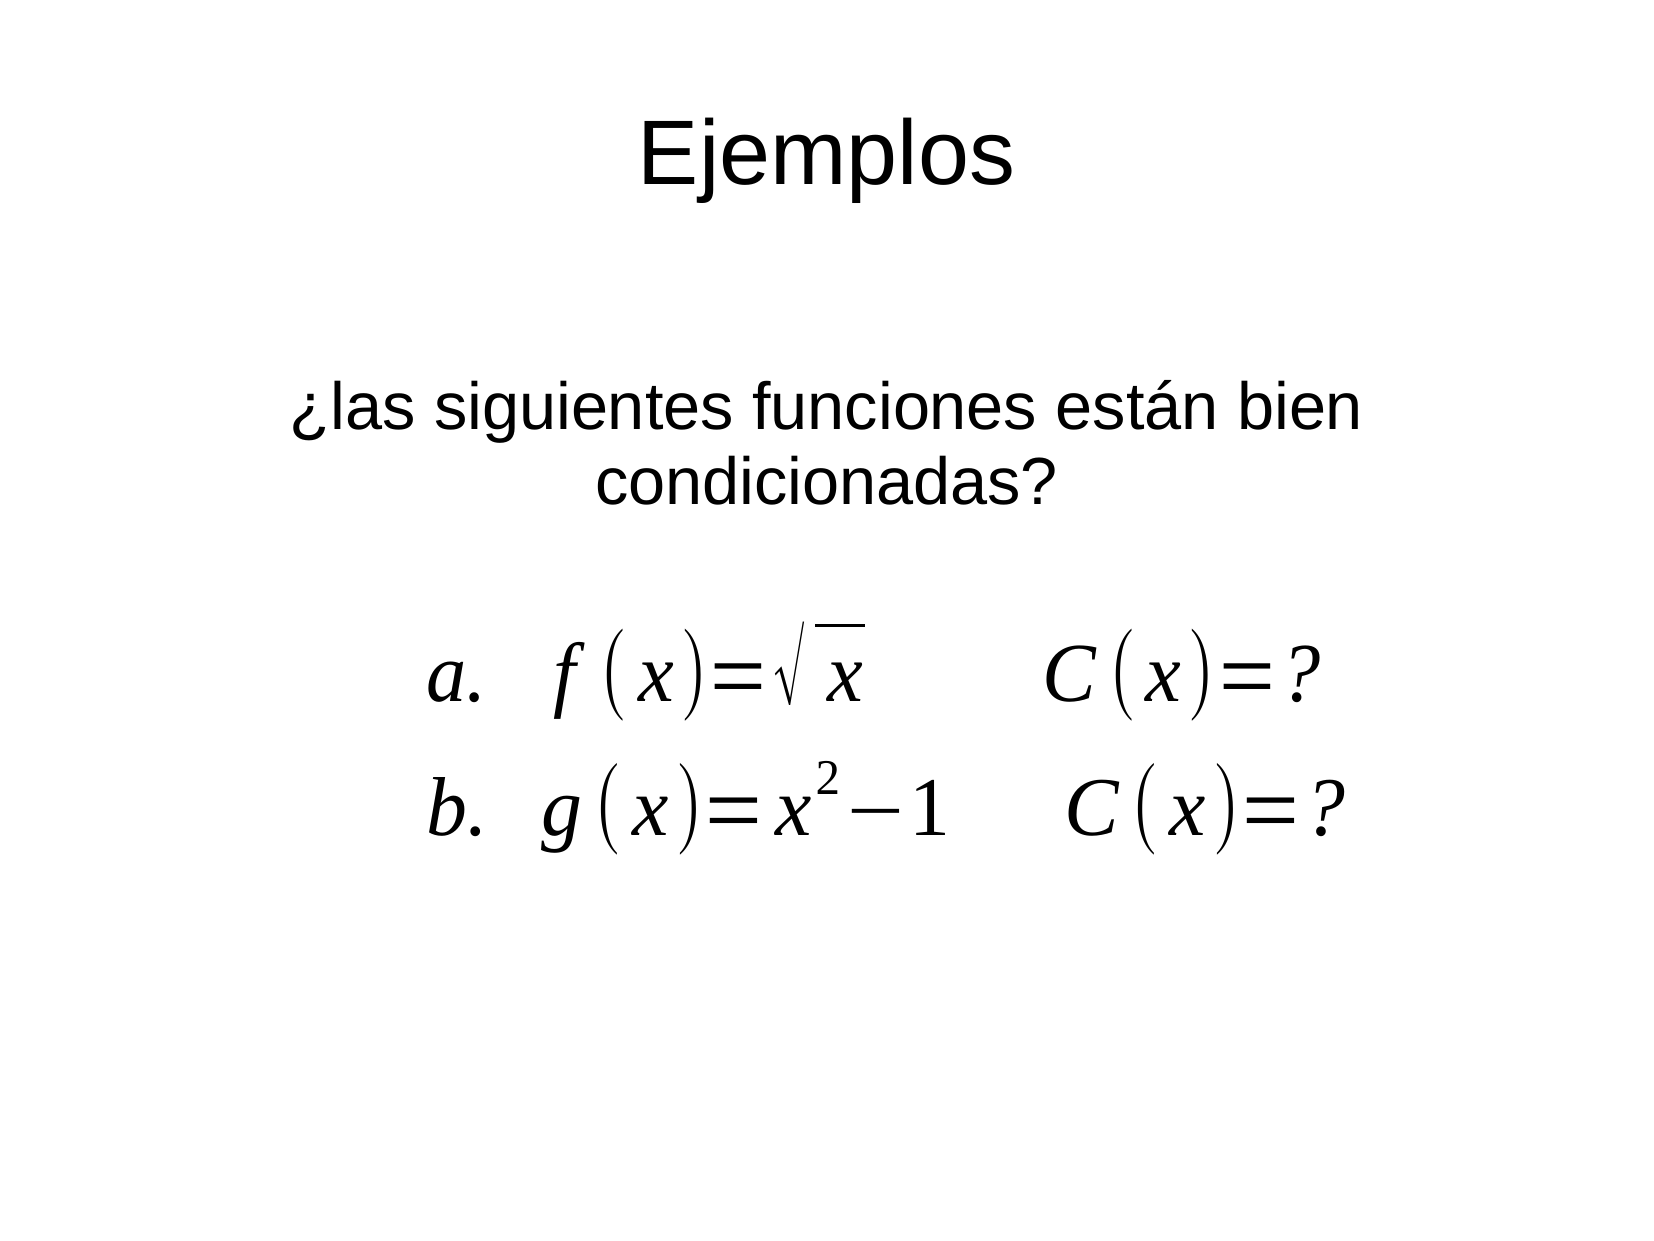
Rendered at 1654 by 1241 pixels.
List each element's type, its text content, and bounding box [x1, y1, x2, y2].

chart [418, 748, 1352, 857]
chart [418, 618, 1326, 722]
subtitle ¿las siguientes funciones están bien condicionadas? [82, 297, 1571, 591]
title Ejemplos [82, 56, 1571, 250]
